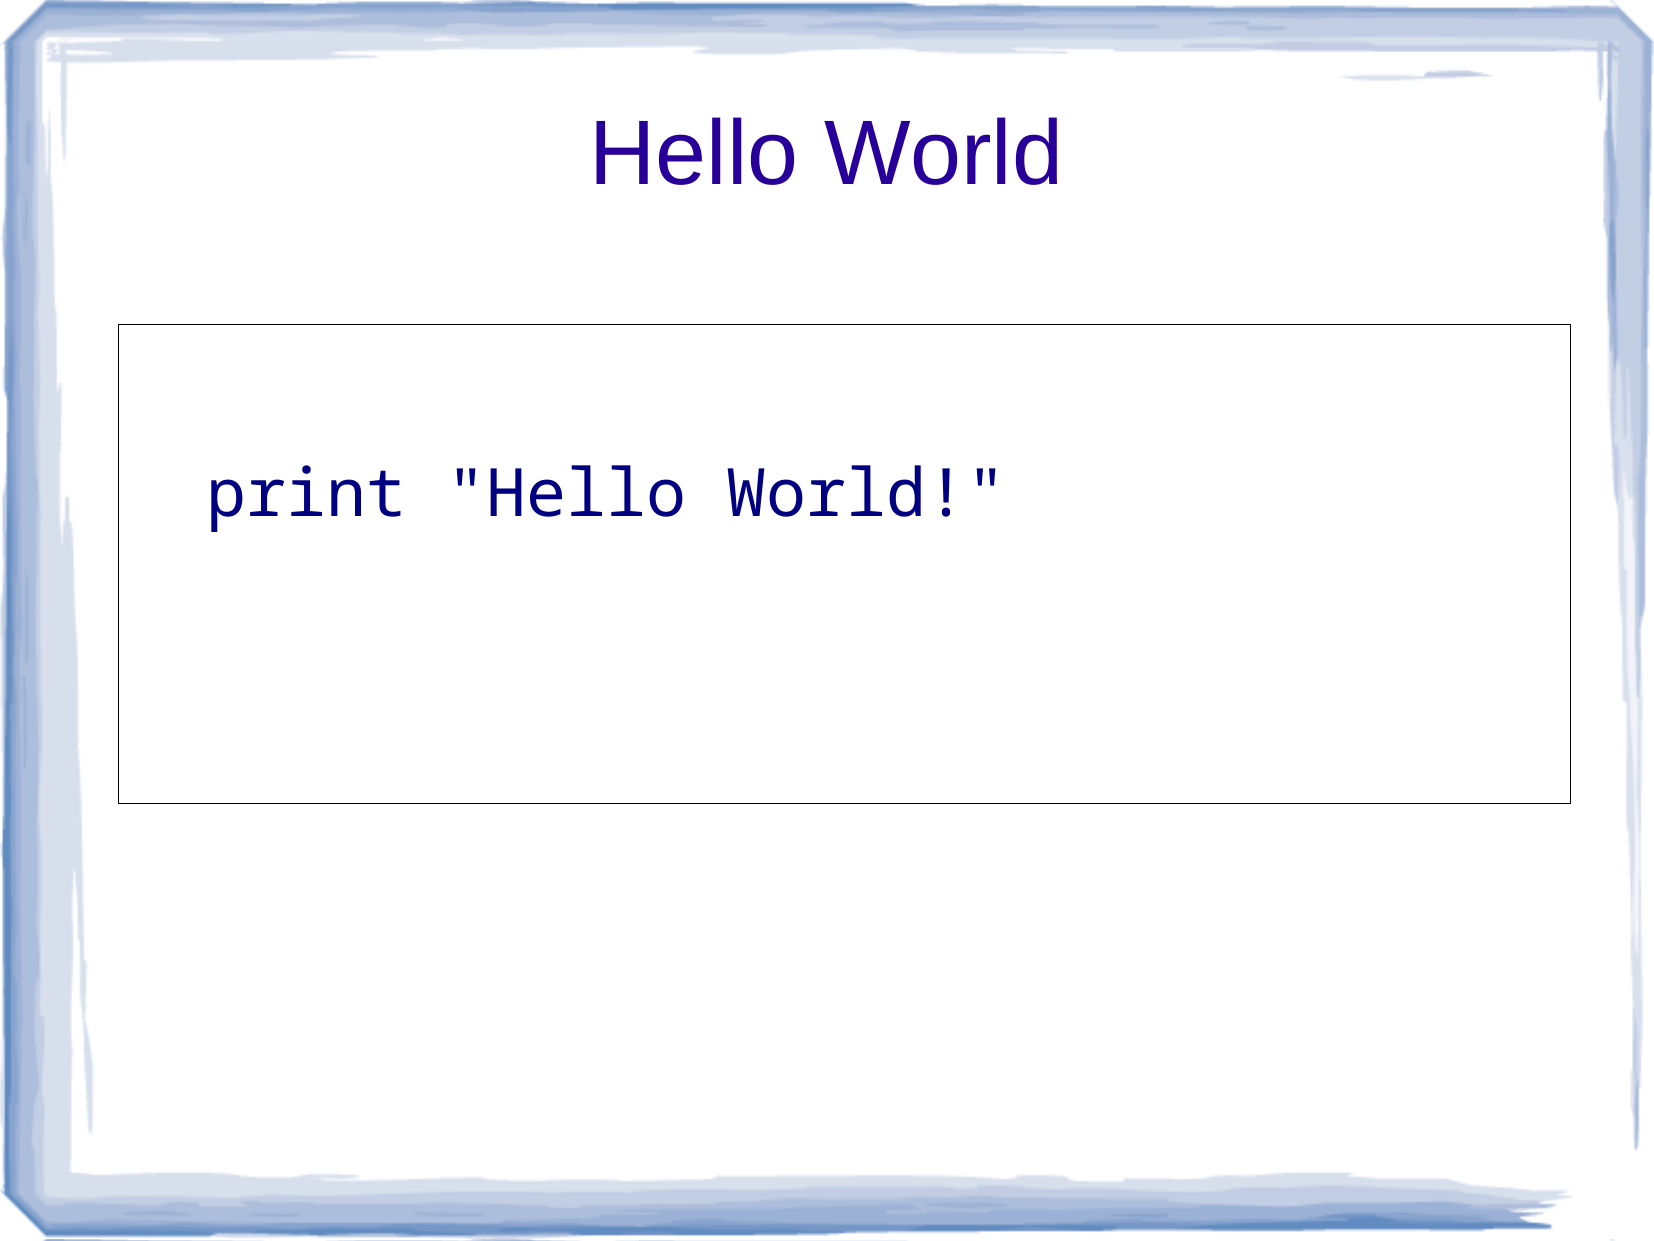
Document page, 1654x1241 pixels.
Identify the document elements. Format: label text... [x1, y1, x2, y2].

picture [0, 0, 1654, 1241]
list print "Hello World!" [118, 324, 1571, 804]
title Hello World [82, 49, 1571, 257]
